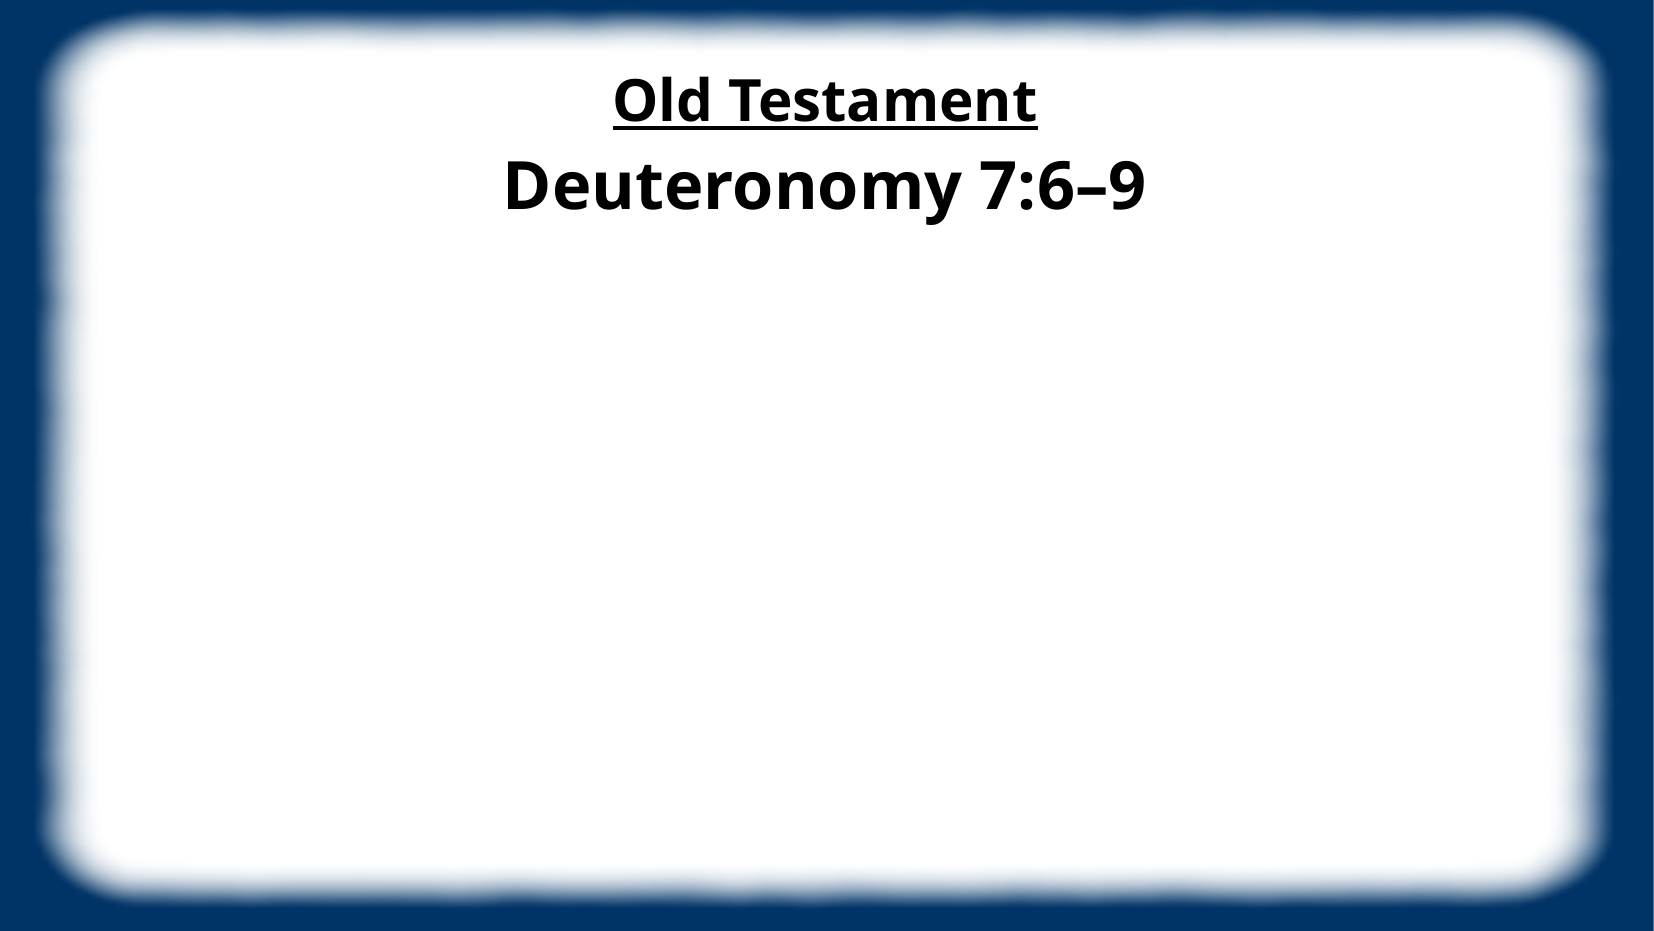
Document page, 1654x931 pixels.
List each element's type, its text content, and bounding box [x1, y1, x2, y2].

text_box Old Testament Deuteronomy 7:6–9 [105, 51, 1546, 233]
picture [0, 0, 1654, 931]
